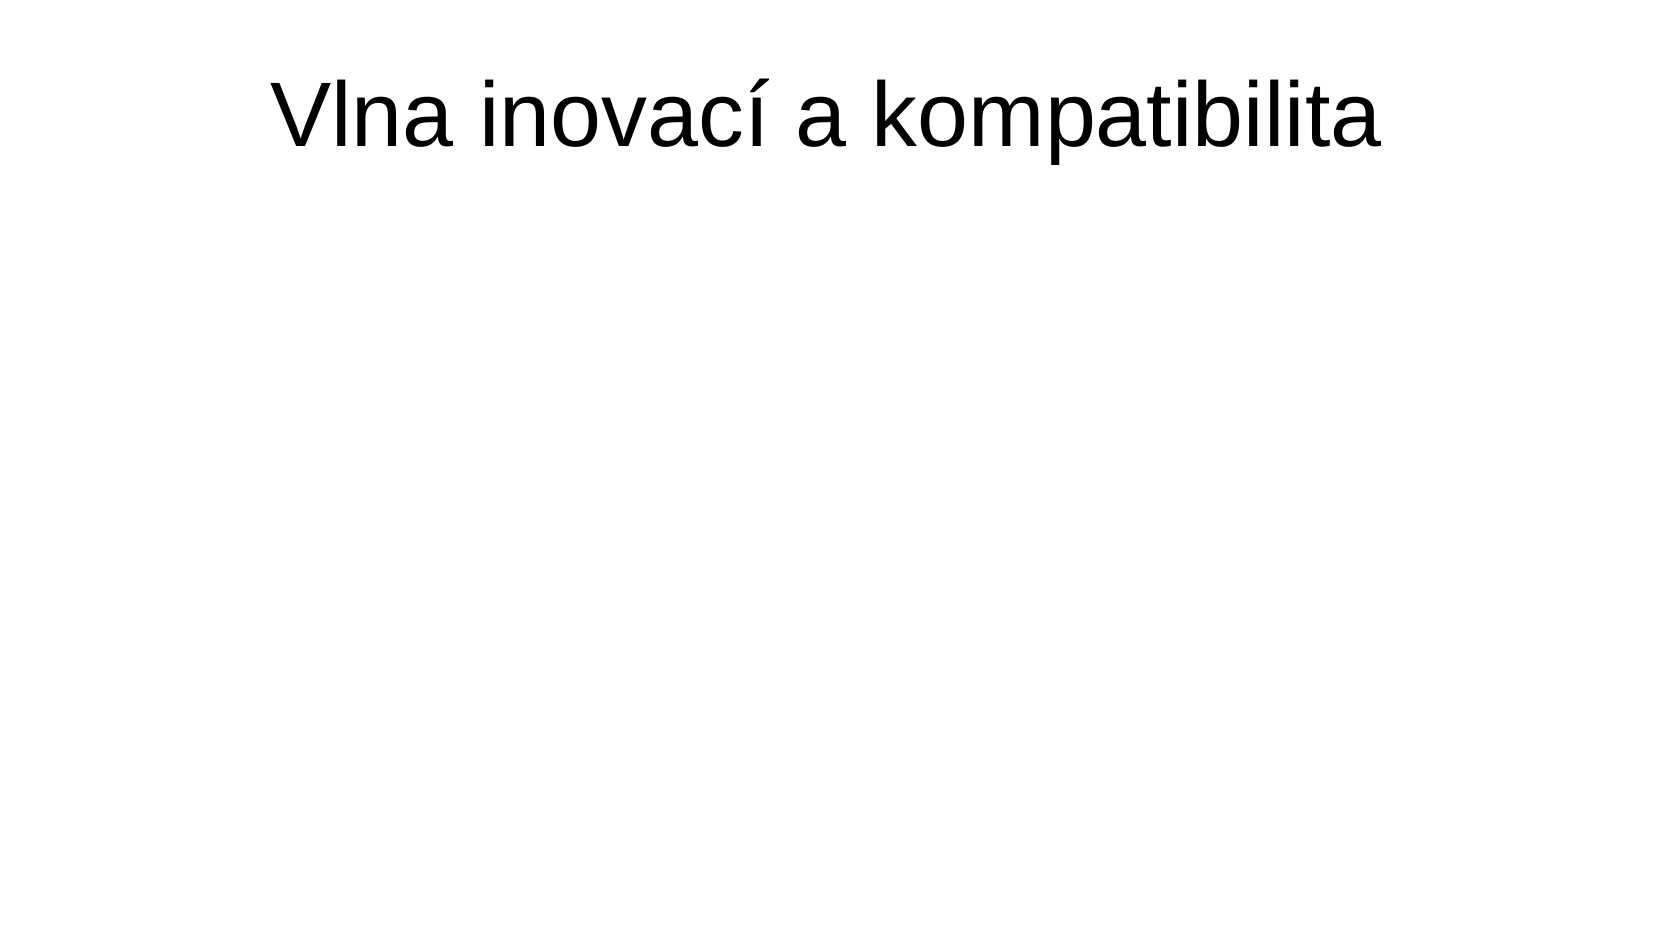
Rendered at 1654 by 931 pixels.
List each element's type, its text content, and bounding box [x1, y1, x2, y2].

title Vlna inovací a kompatibilita [82, 37, 1571, 193]
